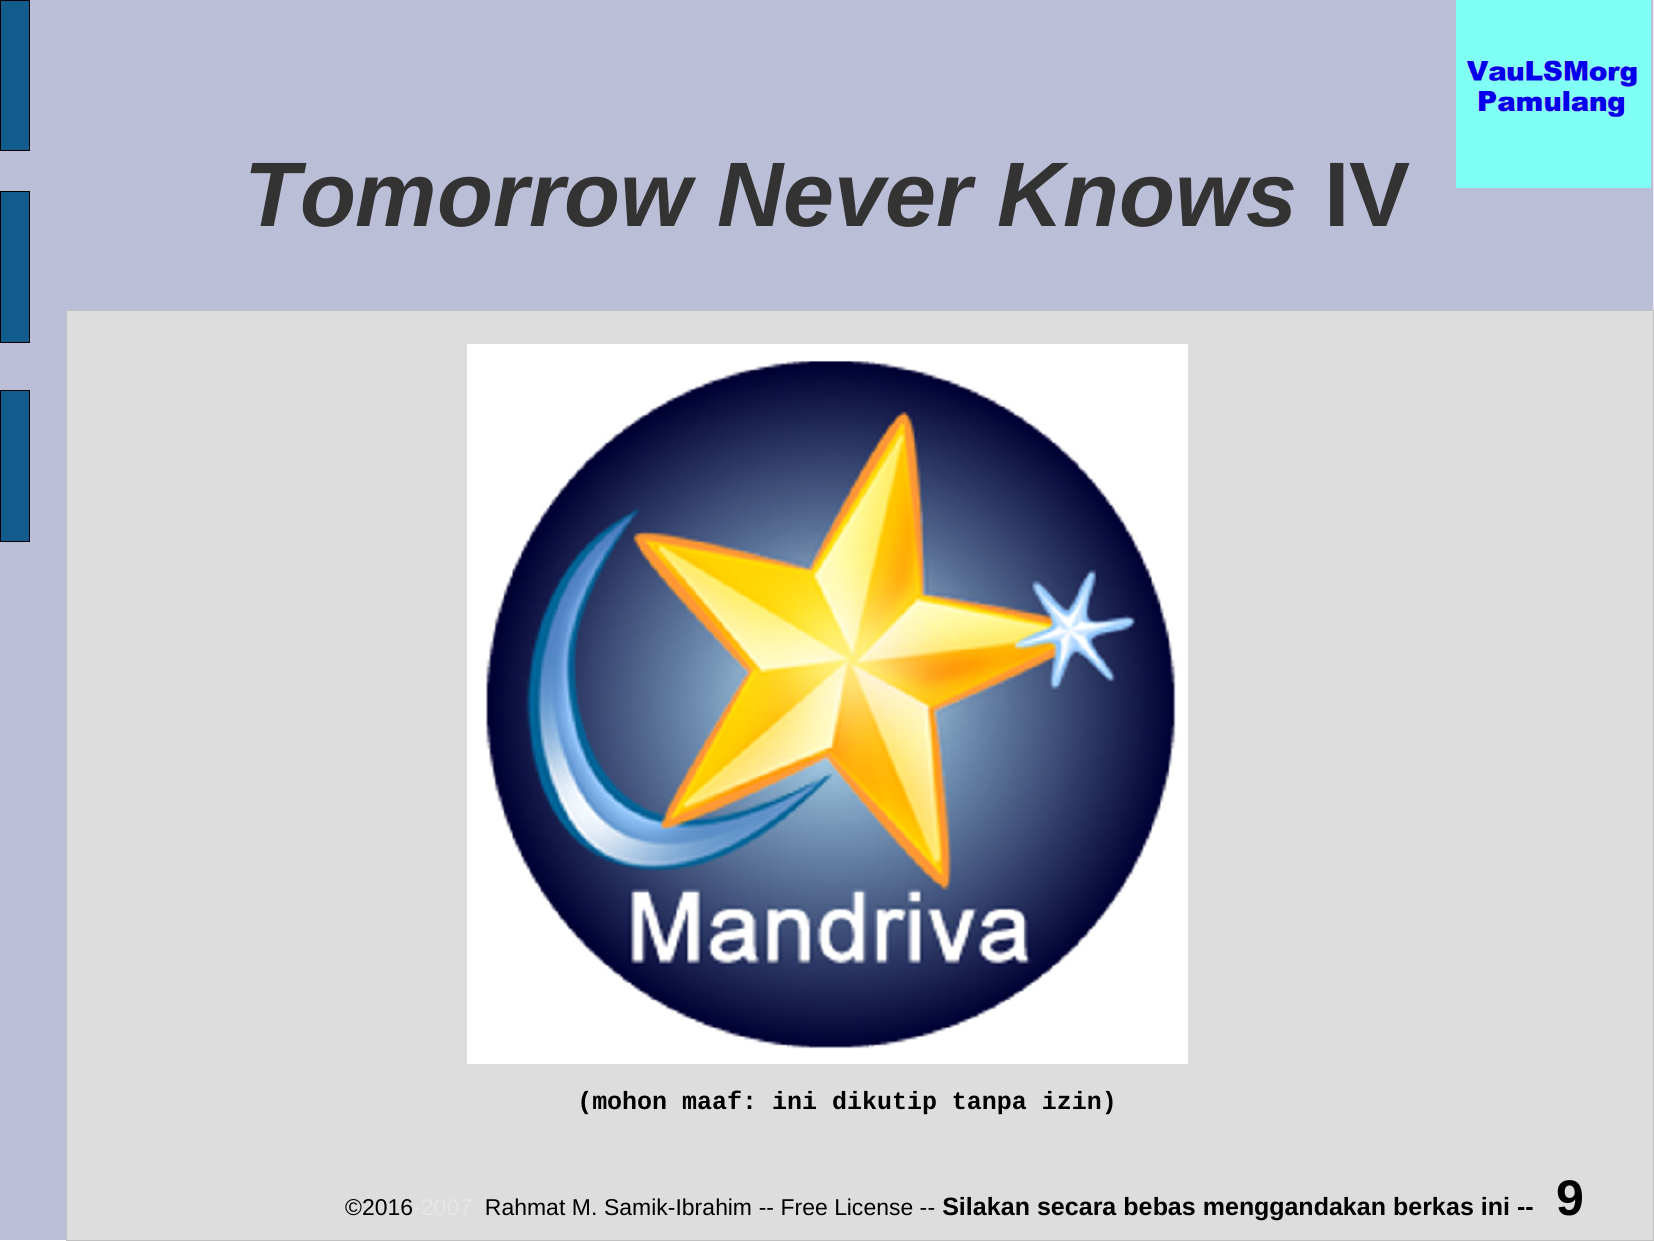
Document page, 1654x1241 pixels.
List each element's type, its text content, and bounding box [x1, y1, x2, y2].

picture [467, 344, 1188, 1065]
picture [1456, 0, 1651, 188]
title Tomorrow Never Knows IV [121, 91, 1534, 299]
text_box (mohon maaf: ini dikutip tanpa izin) [562, 1081, 1133, 1126]
